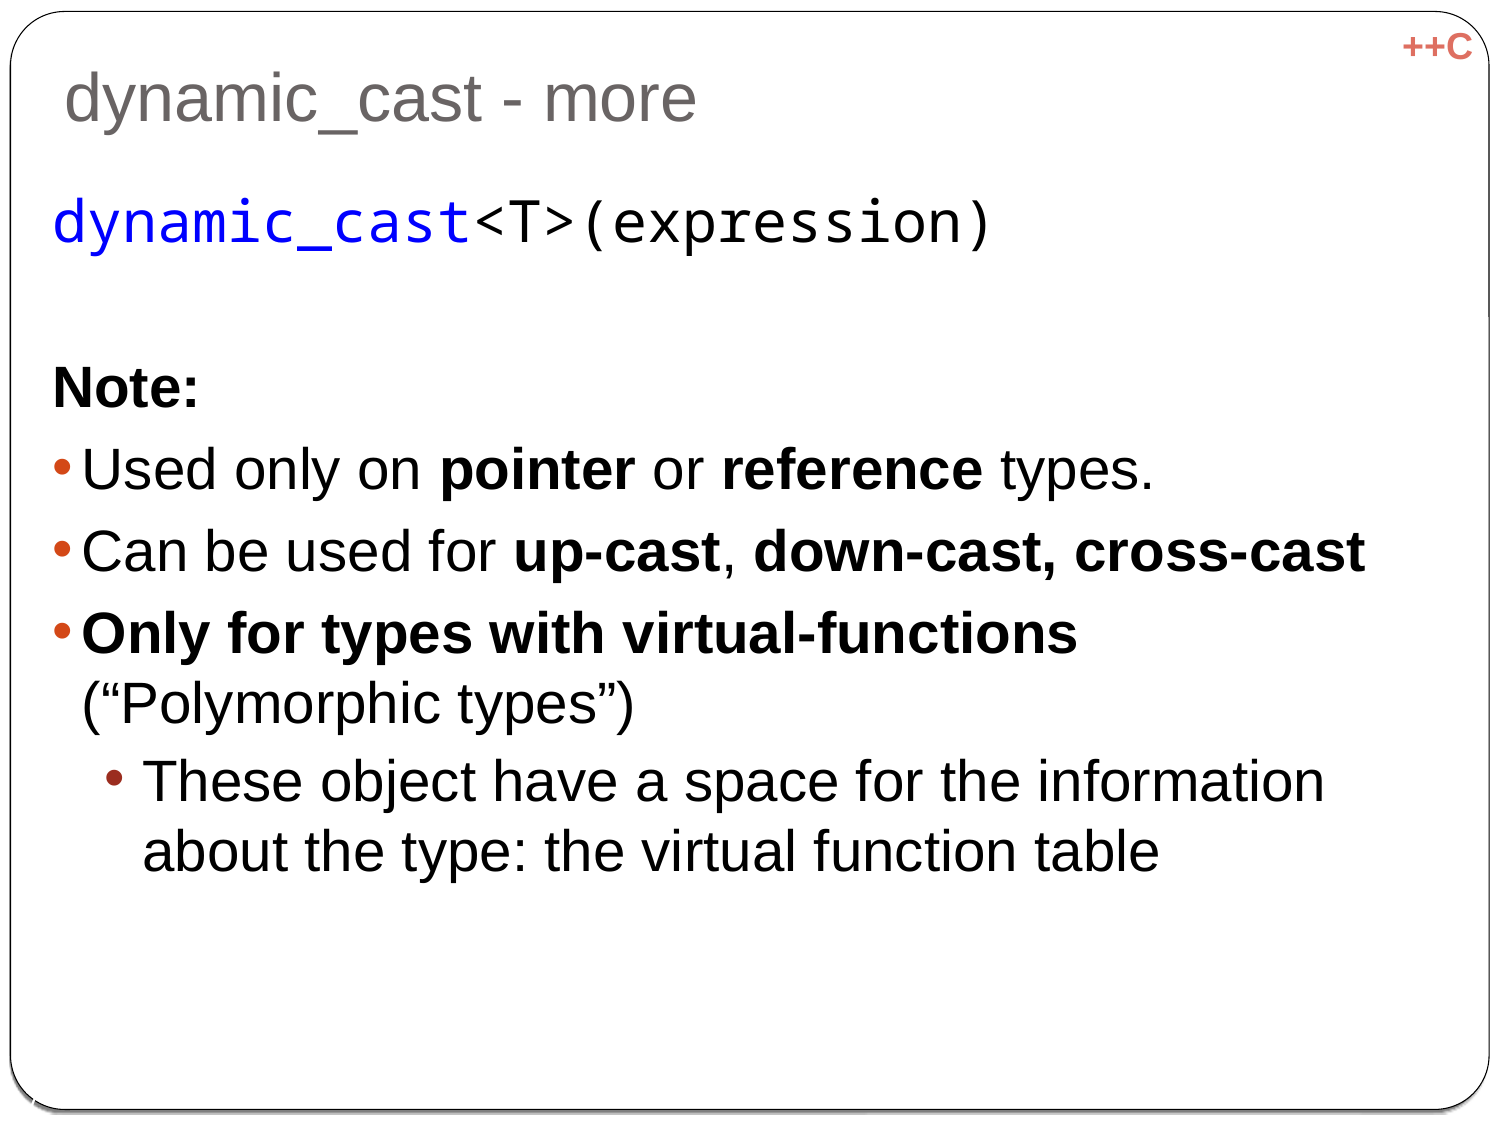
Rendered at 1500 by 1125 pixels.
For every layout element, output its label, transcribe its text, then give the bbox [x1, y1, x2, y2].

title dynamic_cast - more [50, 45, 1450, 150]
list dynamic_cast<T>(expression) Note: Used only on pointer or reference types. Can be used for up-cast, down-cast, cross-cast Only for types with virtual-functions (“Polymorphic types”) These object have a space for the information about the type: the virtual function table [37, 162, 1463, 1088]
slide_number <number> [0, 1074, 50, 1125]
